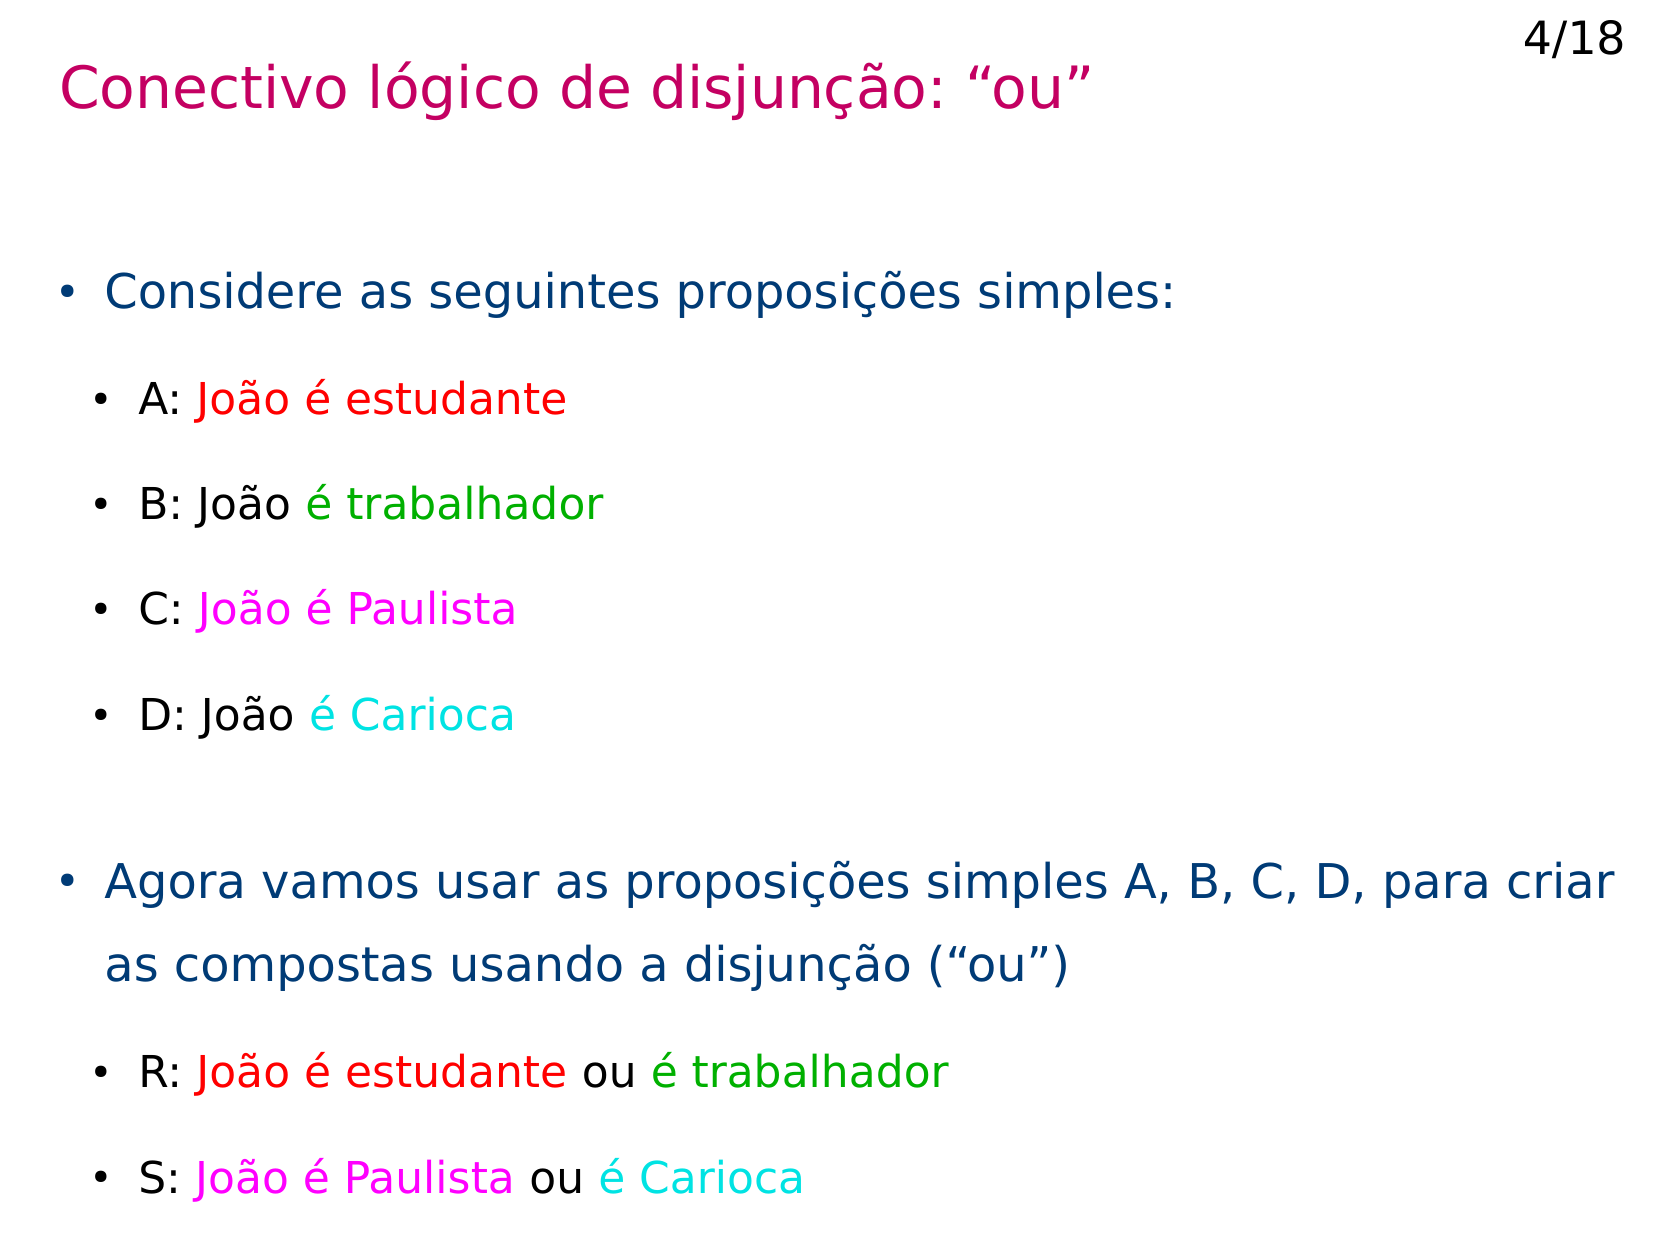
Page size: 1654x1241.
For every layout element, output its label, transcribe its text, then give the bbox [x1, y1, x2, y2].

title Conectivo lógico de disjunção: “ou” [59, 29, 1595, 148]
list Considere as seguintes proposições simples: A: João é estudante B: João é trabalhador C: João é Paulista D: João é Carioca Agora vamos usar as proposições simples A, B, C, D, para criar as compostas usando a disjunção (“ou”) R: João é estudante ou é trabalhador S: João é Paulista ou é Carioca [59, 236, 1625, 1211]
